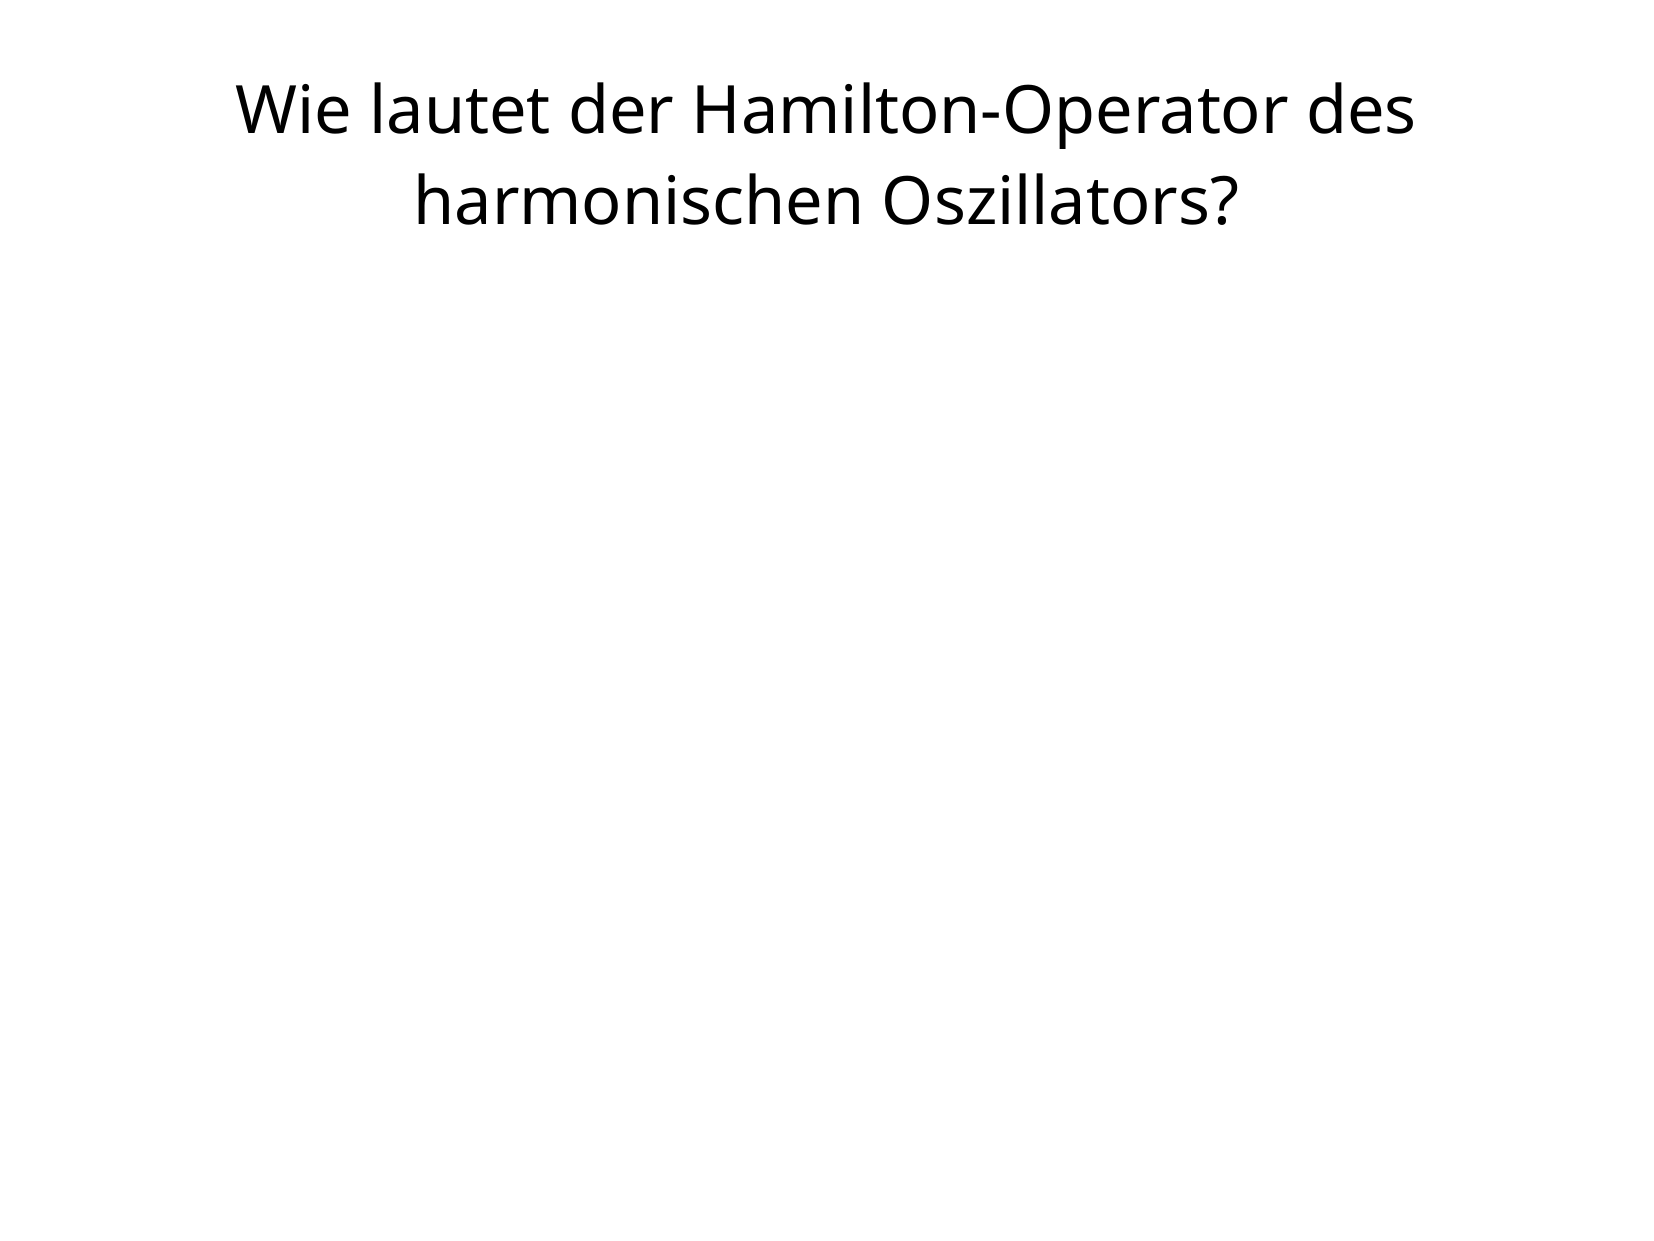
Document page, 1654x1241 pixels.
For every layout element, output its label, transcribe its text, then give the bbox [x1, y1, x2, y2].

title Wie lautet der Hamilton-Operator des harmonischen Oszillators? [82, 49, 1571, 257]
